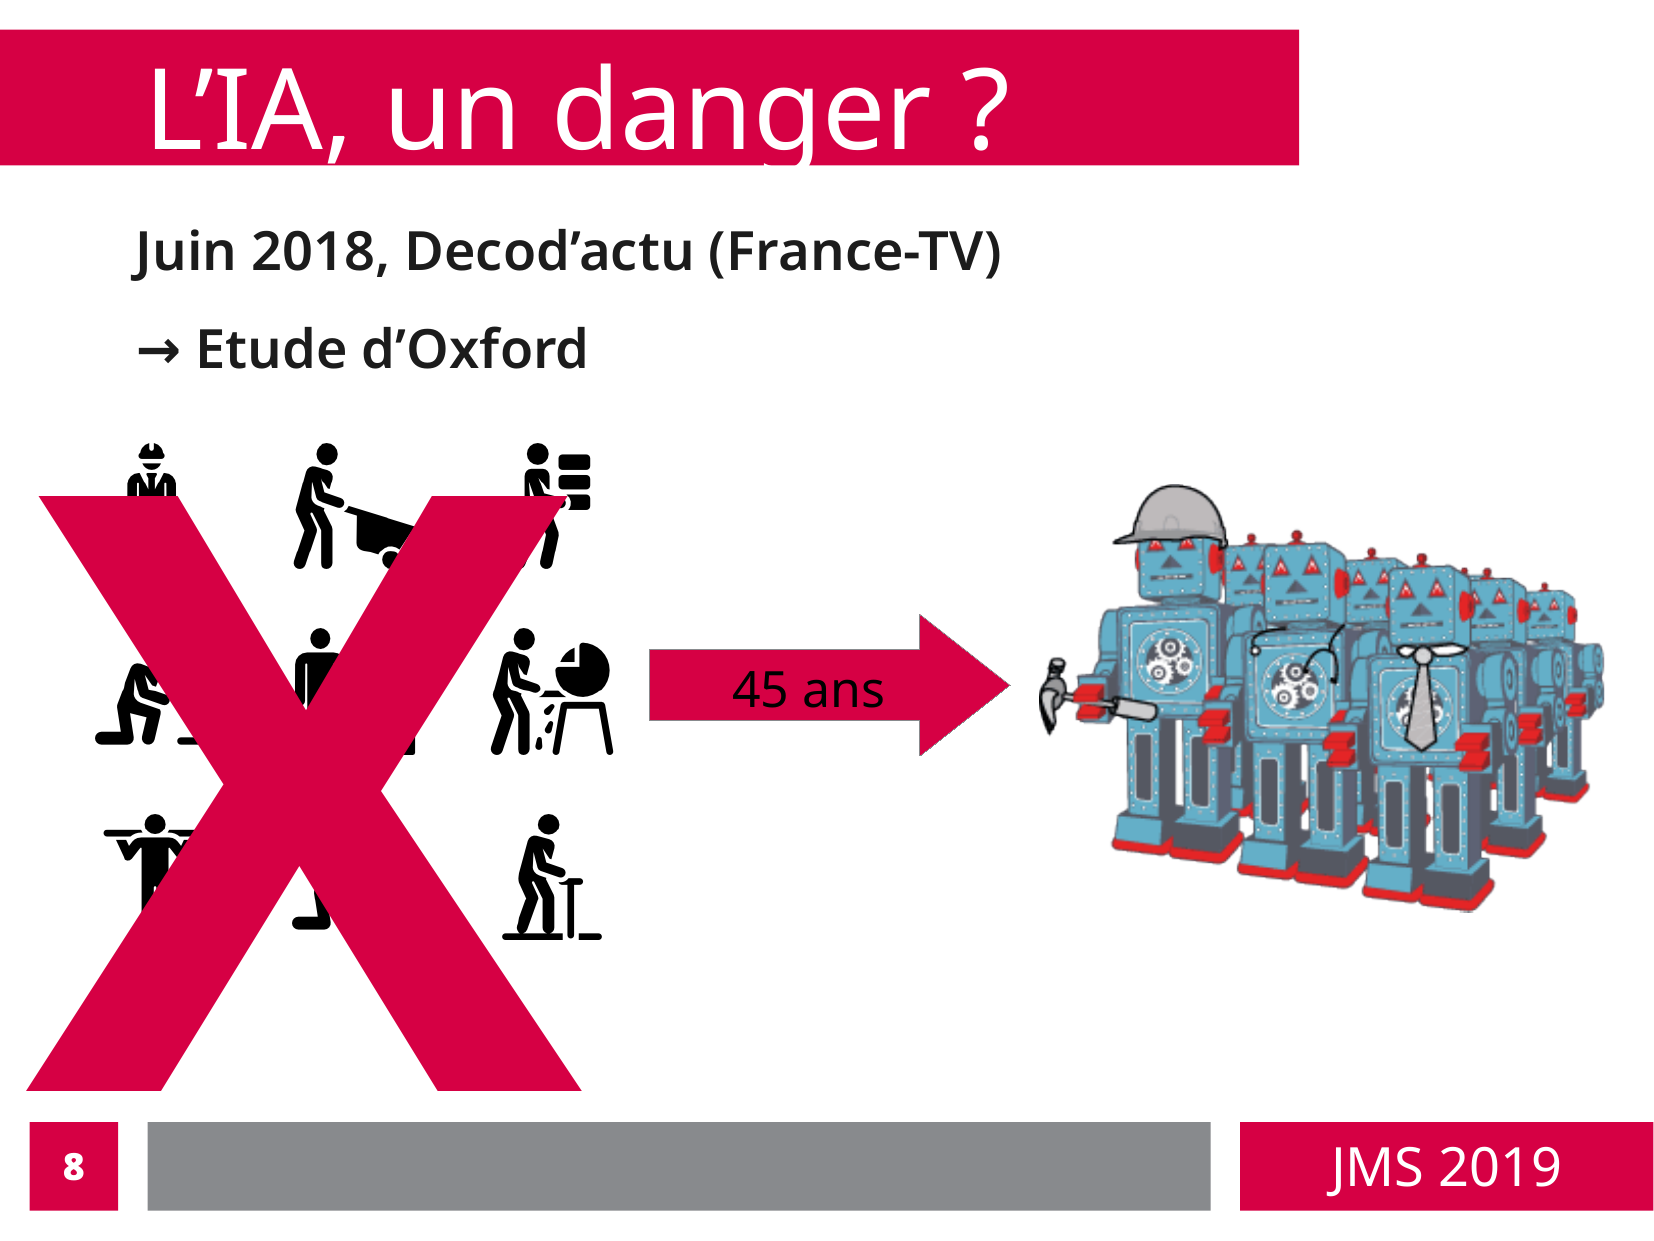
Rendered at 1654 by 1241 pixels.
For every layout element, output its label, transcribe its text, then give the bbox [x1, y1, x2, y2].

text_box [649, 614, 1011, 756]
list Juin 2018, Decod’actu (France-TV) → Etude d’Oxford [100, 212, 1607, 1087]
picture [1039, 484, 1607, 913]
title L’IA, un danger ? [0, 29, 1229, 178]
picture [556, 413, 650, 969]
text_box X [11, 224, 556, 1241]
text_box 45 ans [665, 657, 914, 719]
